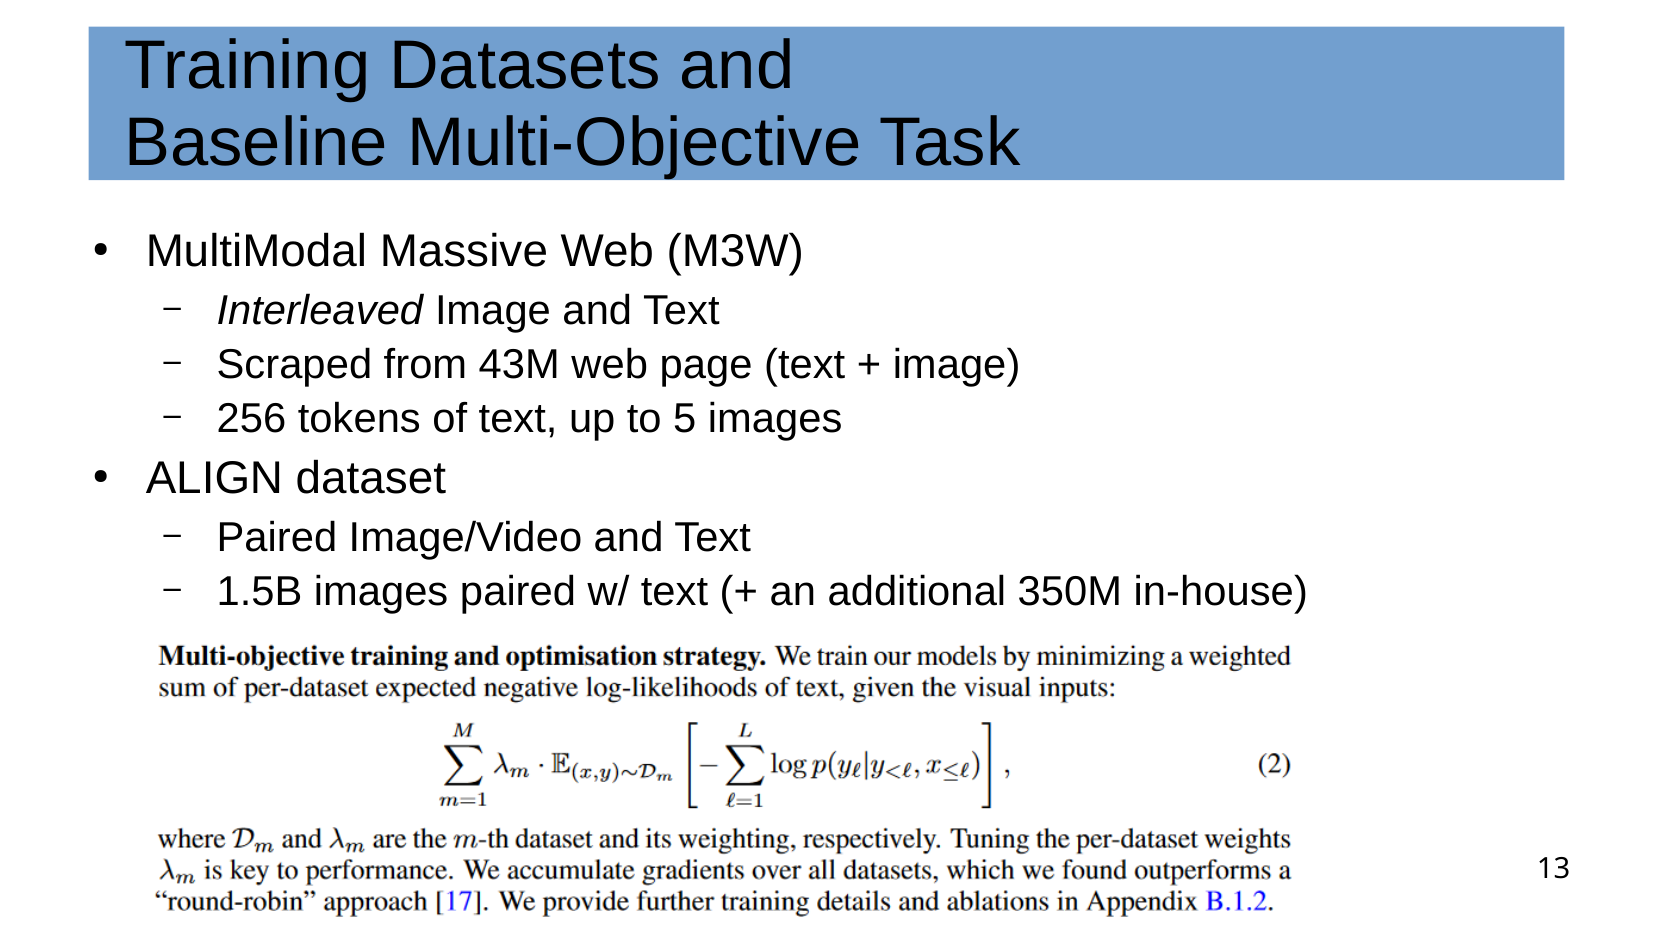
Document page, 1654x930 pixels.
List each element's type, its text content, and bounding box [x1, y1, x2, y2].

picture [138, 786, 1313, 930]
list MultiModal Massive Web (M3W) Interleaved Image and Text Scraped from 43M web page (text + image) 256 tokens of text, up to 5 images ALIGN dataset Paired Image/Video and Text 1.5B images paired w/ text (+ an additional 350M in-house) [75, 225, 1551, 786]
title Training Datasets and Baseline Multi-Objective Task [88, 26, 1565, 181]
